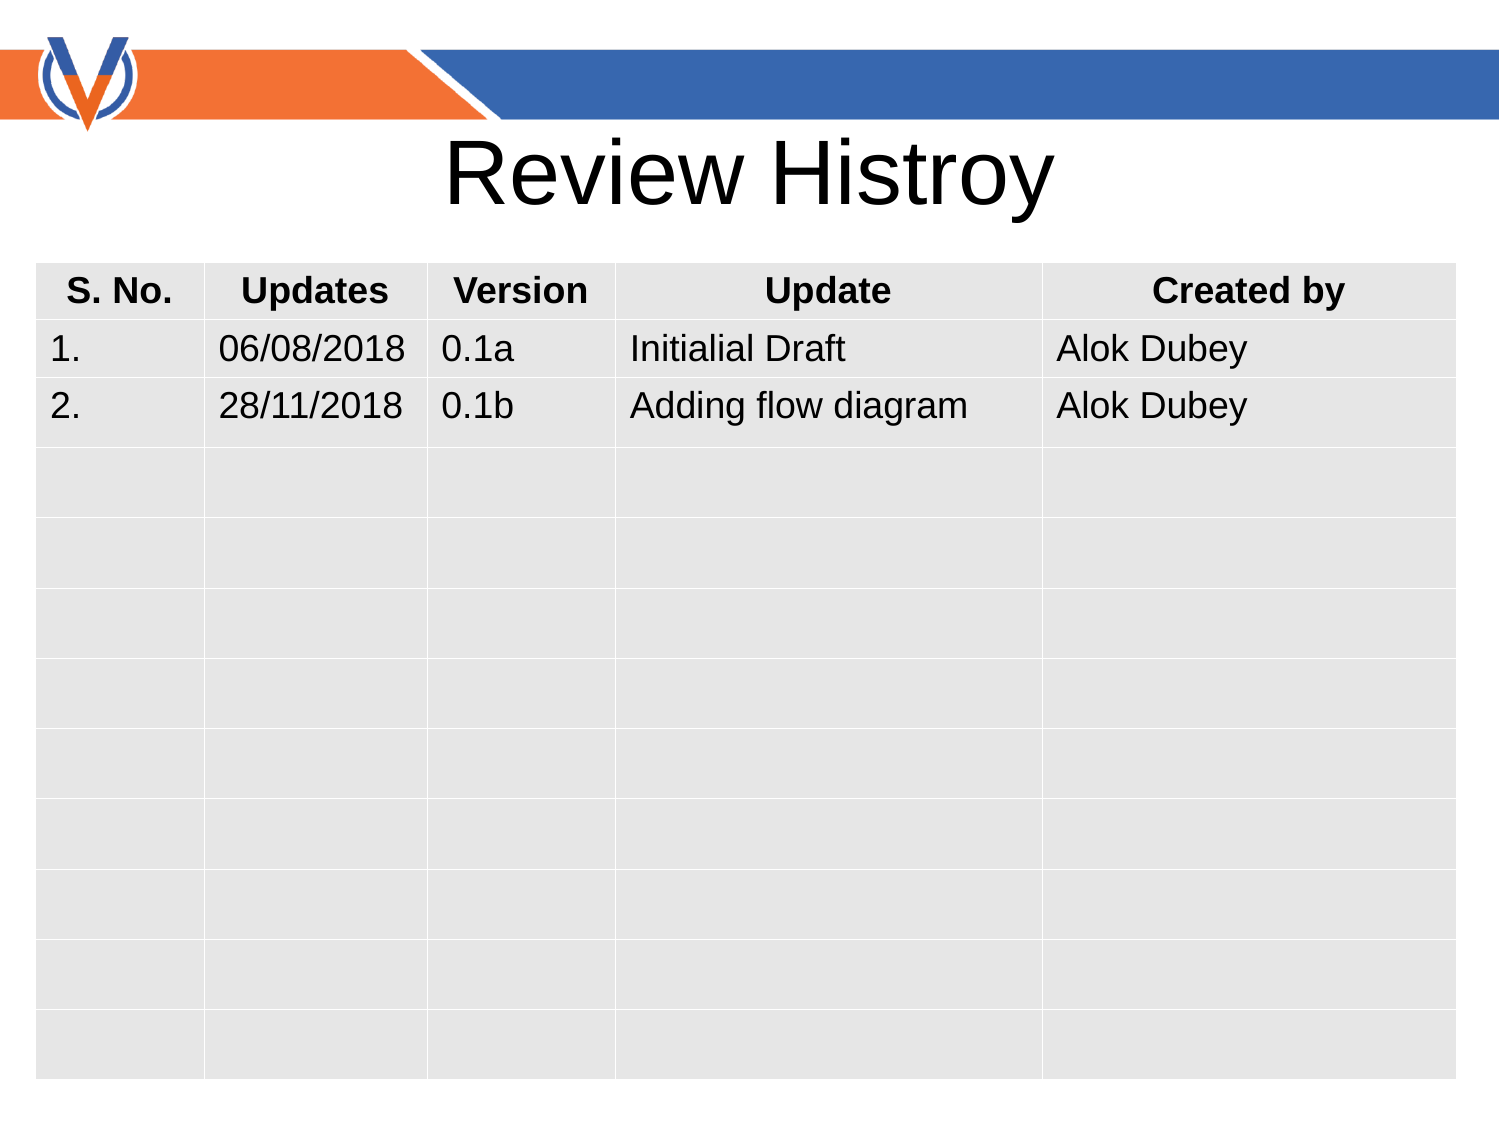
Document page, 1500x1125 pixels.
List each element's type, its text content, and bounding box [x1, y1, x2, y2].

table_cell [428, 659, 615, 728]
table_cell [1043, 729, 1456, 798]
table_cell [36, 940, 204, 1009]
table_cell [36, 659, 204, 728]
table_cell 0.1a [428, 320, 615, 377]
table_cell [428, 589, 615, 658]
table_cell [1043, 799, 1456, 869]
table_cell 1. [36, 320, 204, 377]
table_cell [205, 870, 427, 939]
picture [0, 37, 1499, 132]
table_cell Alok Dubey [1043, 378, 1456, 447]
table_cell Initialial Draft [616, 320, 1042, 377]
table_header Update [616, 263, 1042, 319]
table_header S. No. [36, 263, 204, 319]
table_cell [205, 518, 427, 588]
table_cell [205, 940, 427, 1009]
text_box Review Histroy [74, 74, 1425, 262]
table_cell [428, 518, 615, 588]
table_cell Adding flow diagram [616, 378, 1042, 447]
table_cell 28/11/2018 [205, 378, 427, 447]
table_cell [616, 1010, 1042, 1079]
table_cell [428, 940, 615, 1009]
table_cell [36, 1010, 204, 1079]
table_cell [36, 870, 204, 939]
table_cell [616, 870, 1042, 939]
table_cell [205, 729, 427, 798]
table_cell [36, 589, 204, 658]
table_cell [428, 729, 615, 798]
table_cell [1043, 659, 1456, 728]
table_cell Alok Dubey [1043, 320, 1456, 377]
table_cell [616, 940, 1042, 1009]
table_cell [205, 589, 427, 658]
table_cell [428, 1010, 615, 1079]
table_cell [1043, 1010, 1456, 1079]
table_cell [205, 659, 427, 728]
table_cell [616, 659, 1042, 728]
table_cell [205, 799, 427, 869]
table_cell [36, 448, 204, 517]
table_cell [616, 729, 1042, 798]
table_cell [1043, 518, 1456, 588]
table_cell [205, 448, 427, 517]
table_cell 06/08/2018 [205, 320, 427, 377]
table_header Updates [205, 263, 427, 319]
table_cell [616, 448, 1042, 517]
table_cell 2. [36, 378, 204, 447]
table_cell [36, 729, 204, 798]
table_cell [1043, 589, 1456, 658]
table_cell 0.1b [428, 378, 615, 447]
table_cell [428, 799, 615, 869]
table_cell [428, 870, 615, 939]
table_cell [428, 448, 615, 517]
table_cell [616, 518, 1042, 588]
table_cell [1043, 448, 1456, 517]
table_cell [36, 799, 204, 869]
table_header Version [428, 263, 615, 319]
table_cell [1043, 940, 1456, 1009]
table_cell [616, 799, 1042, 869]
table_cell [1043, 870, 1456, 939]
table_cell [616, 589, 1042, 658]
table_header Created by [1043, 263, 1456, 319]
table_cell [205, 1010, 427, 1079]
table_cell [36, 518, 204, 588]
